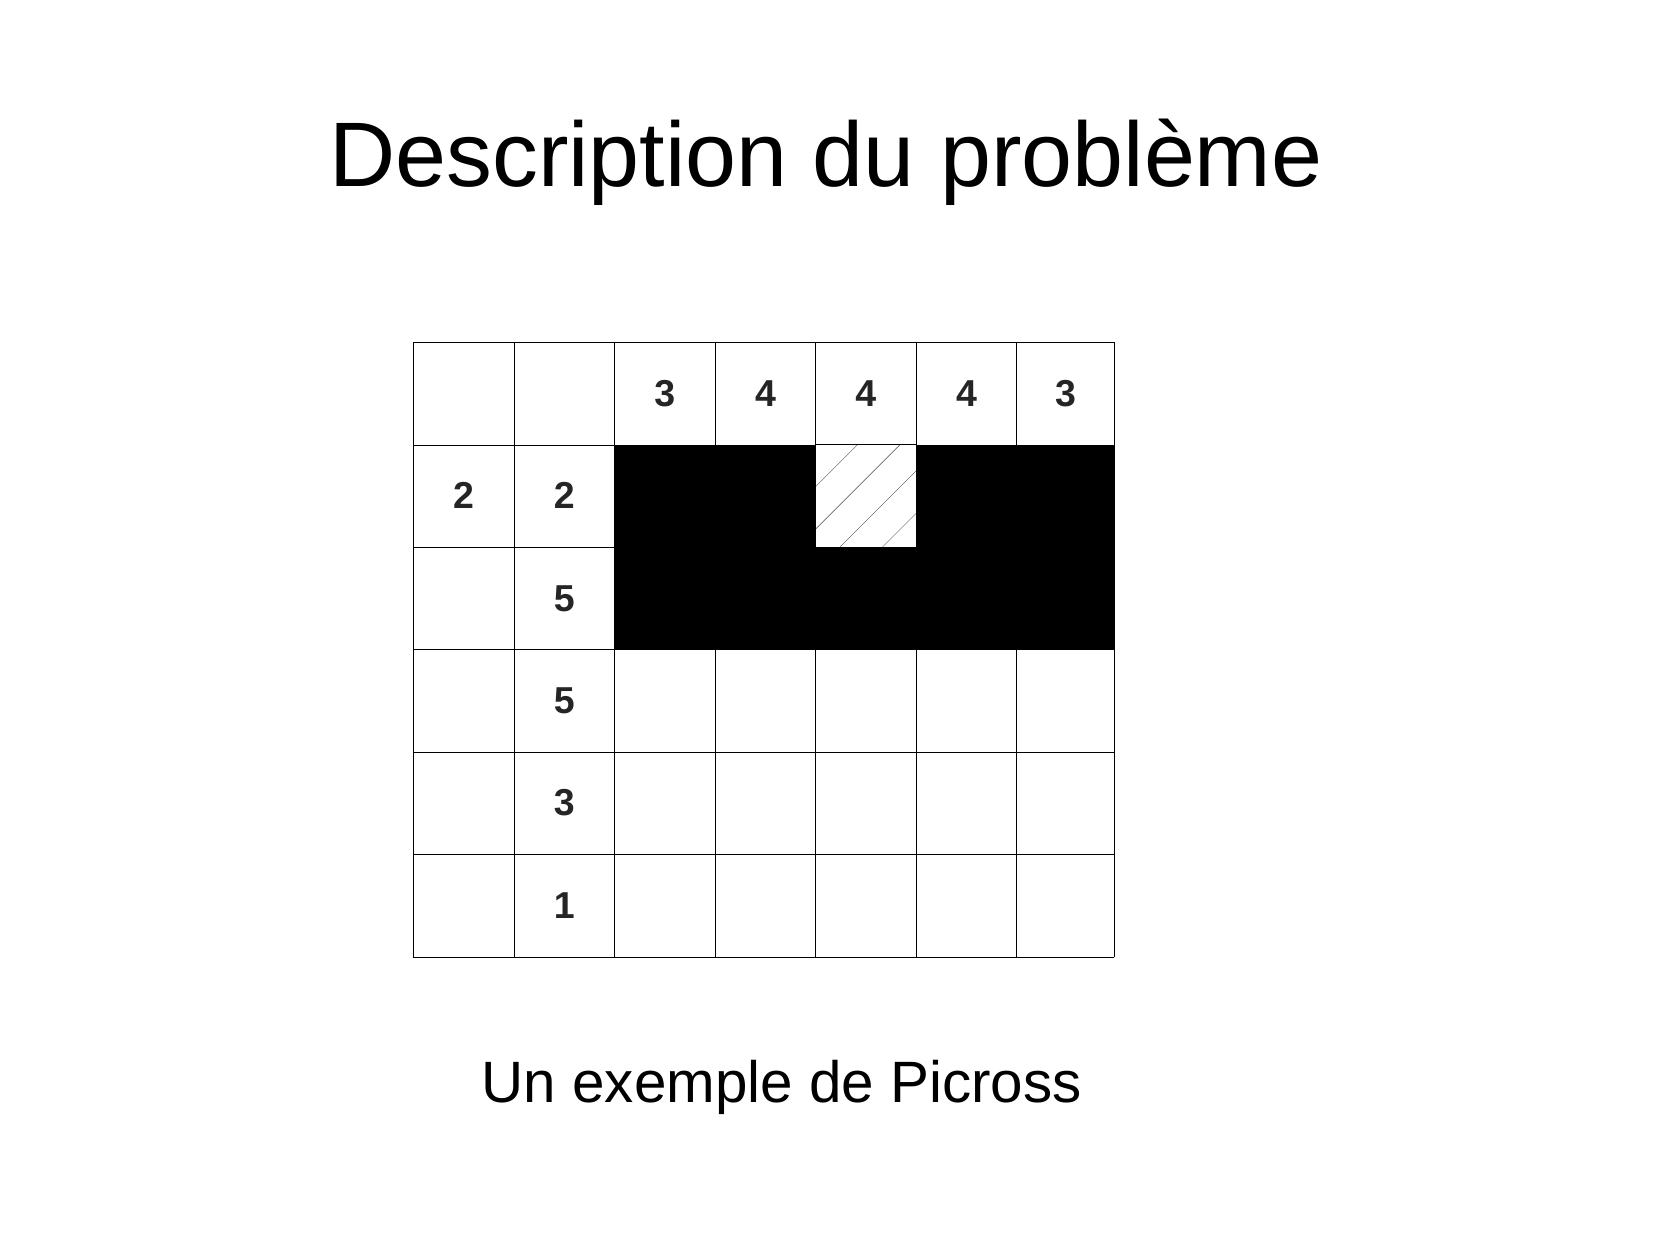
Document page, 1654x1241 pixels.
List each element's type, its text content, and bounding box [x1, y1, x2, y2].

table_cell [1017, 650, 1114, 752]
table_cell [716, 855, 815, 957]
table_cell [414, 855, 514, 957]
table_cell [816, 855, 916, 957]
table_header [515, 343, 614, 445]
table_cell [716, 650, 815, 752]
table_cell [816, 753, 916, 854]
table_cell [1017, 855, 1114, 957]
table_cell 5 [515, 650, 614, 752]
table_cell [816, 548, 916, 649]
table_cell 5 [515, 548, 614, 649]
table_cell [615, 548, 715, 649]
table_cell [414, 753, 514, 854]
table_header 4 [917, 343, 1016, 445]
table_cell [615, 855, 715, 957]
table_cell [917, 855, 1016, 957]
table_cell [816, 650, 916, 752]
table_cell 2 [515, 446, 614, 547]
text_box Un exemple de Picross [465, 1039, 1099, 1120]
table_cell [917, 446, 1016, 547]
table_cell [414, 548, 514, 649]
table_cell [917, 753, 1016, 854]
table_cell [1017, 753, 1114, 854]
table_cell [615, 650, 715, 752]
table_cell 3 [515, 753, 614, 854]
table_cell [917, 548, 1016, 649]
table_cell [414, 650, 514, 752]
table_header 4 [816, 343, 916, 444]
table_cell 2 [414, 446, 514, 547]
table_cell [917, 650, 1016, 752]
table_cell [716, 548, 815, 649]
table_header [414, 343, 514, 445]
table_header 3 [615, 343, 715, 445]
table_cell [1017, 446, 1114, 547]
table_cell [816, 445, 916, 547]
table_cell [716, 753, 815, 854]
table_cell [615, 753, 715, 854]
table_cell [1017, 548, 1114, 649]
table_cell [716, 446, 815, 547]
title Description du problème [82, 49, 1571, 257]
table_header 3 [1017, 343, 1114, 445]
table_header 4 [716, 343, 815, 445]
table_cell [615, 446, 715, 547]
table_cell 1 [515, 855, 614, 957]
